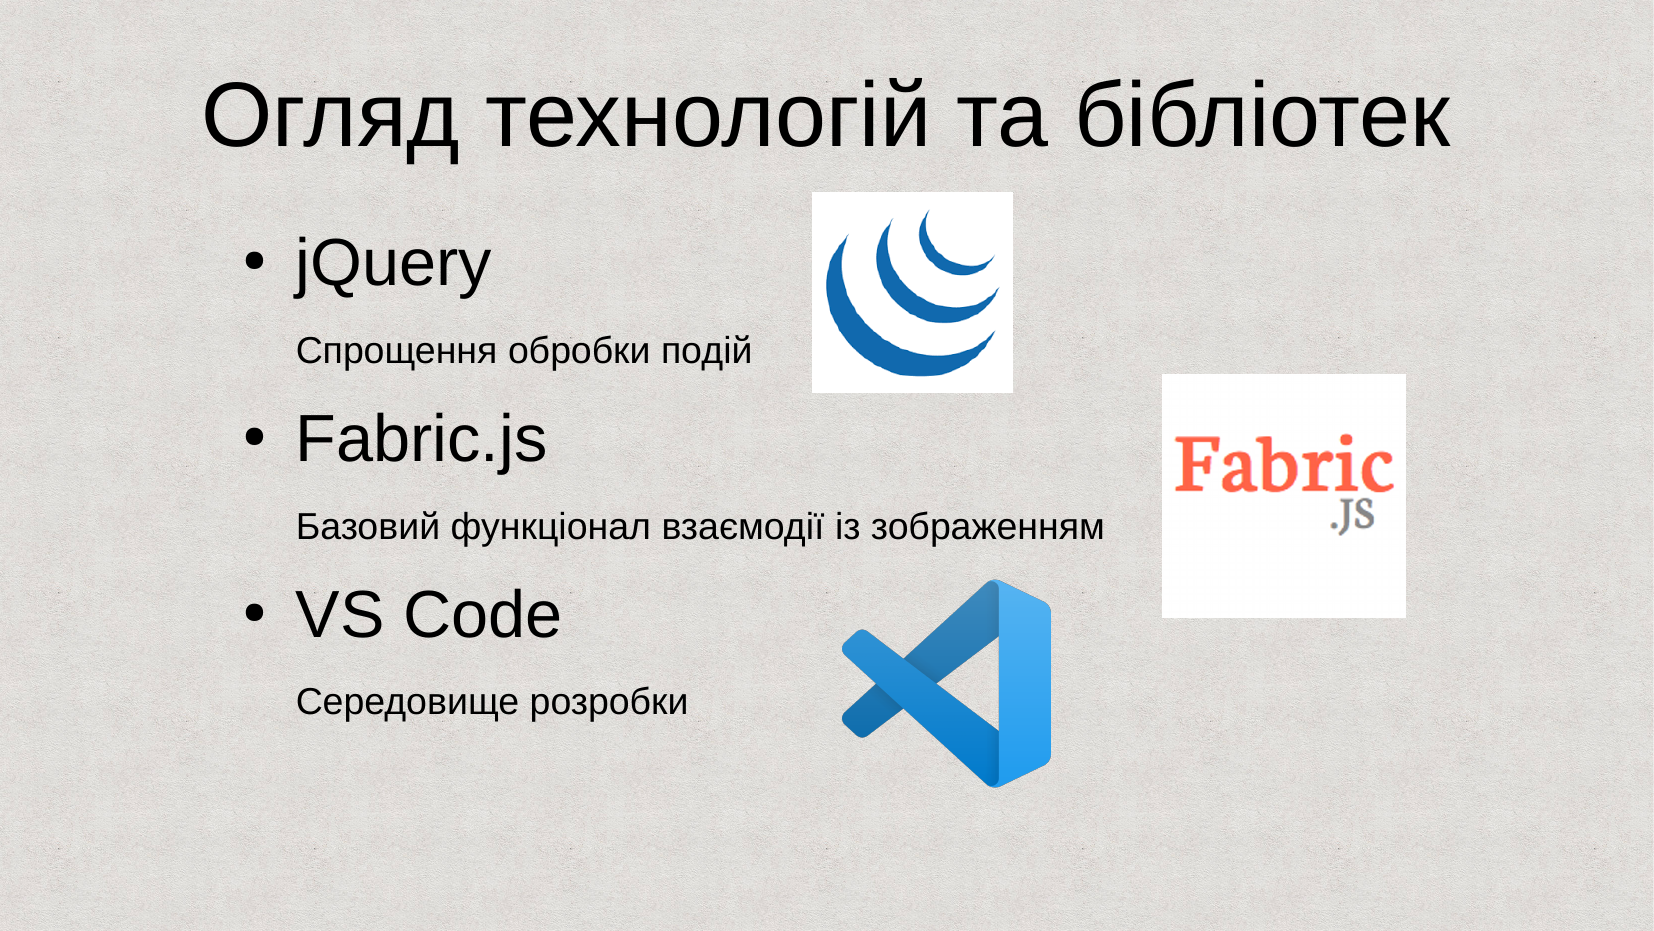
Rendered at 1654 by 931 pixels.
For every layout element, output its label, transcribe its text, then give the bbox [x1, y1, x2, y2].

picture [0, 0, 1654, 931]
list jQuery Спрощення обробки подій Fabric.js Базовий функціонал взаємодії із зображенням VS Code Середовище розробки [225, 225, 1571, 788]
title Огляд технологій та бібліотек [82, 37, 1571, 193]
